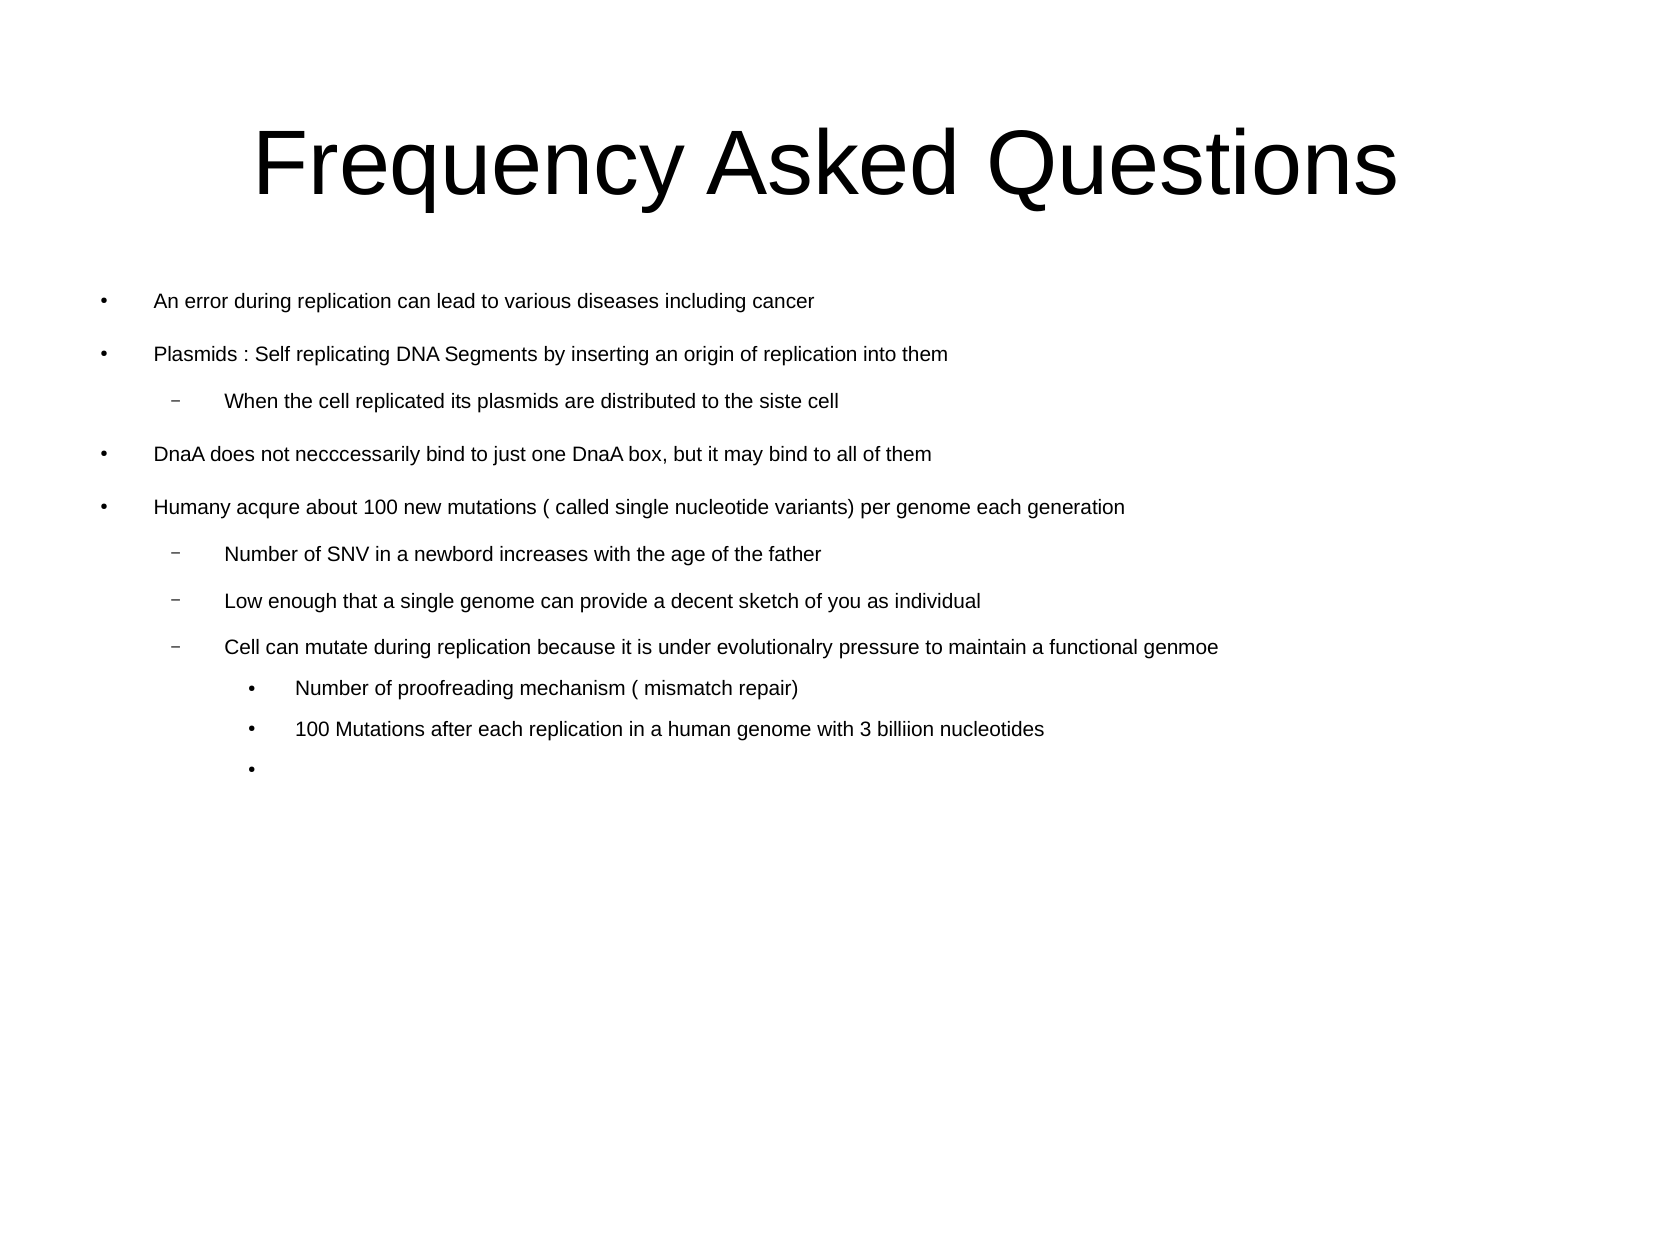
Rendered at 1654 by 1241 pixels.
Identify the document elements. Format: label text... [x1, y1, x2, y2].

list An error during replication can lead to various diseases including cancer Plasmids : Self replicating DNA Segments by inserting an origin of replication into them When the cell replicated its plasmids are distributed to the siste cell DnaA does not necccessarily bind to just one DnaA box, but it may bind to all of them Humany acqure about 100 new mutations ( called single nucleotide variants) per genome each generation Number of SNV in a newbord increases with the age of the father Low enough that a single genome can provide a decent sketch of you as individual Cell can mutate during replication because it is under evolutionalry pressure to maintain a functional genmoe Number of proofreading mechanism ( mismatch repair) 100 Mutations after each replication in a human genome with 3 billiion nucleotides [82, 290, 1571, 1229]
title Frequency Asked Questions [82, 59, 1571, 267]
